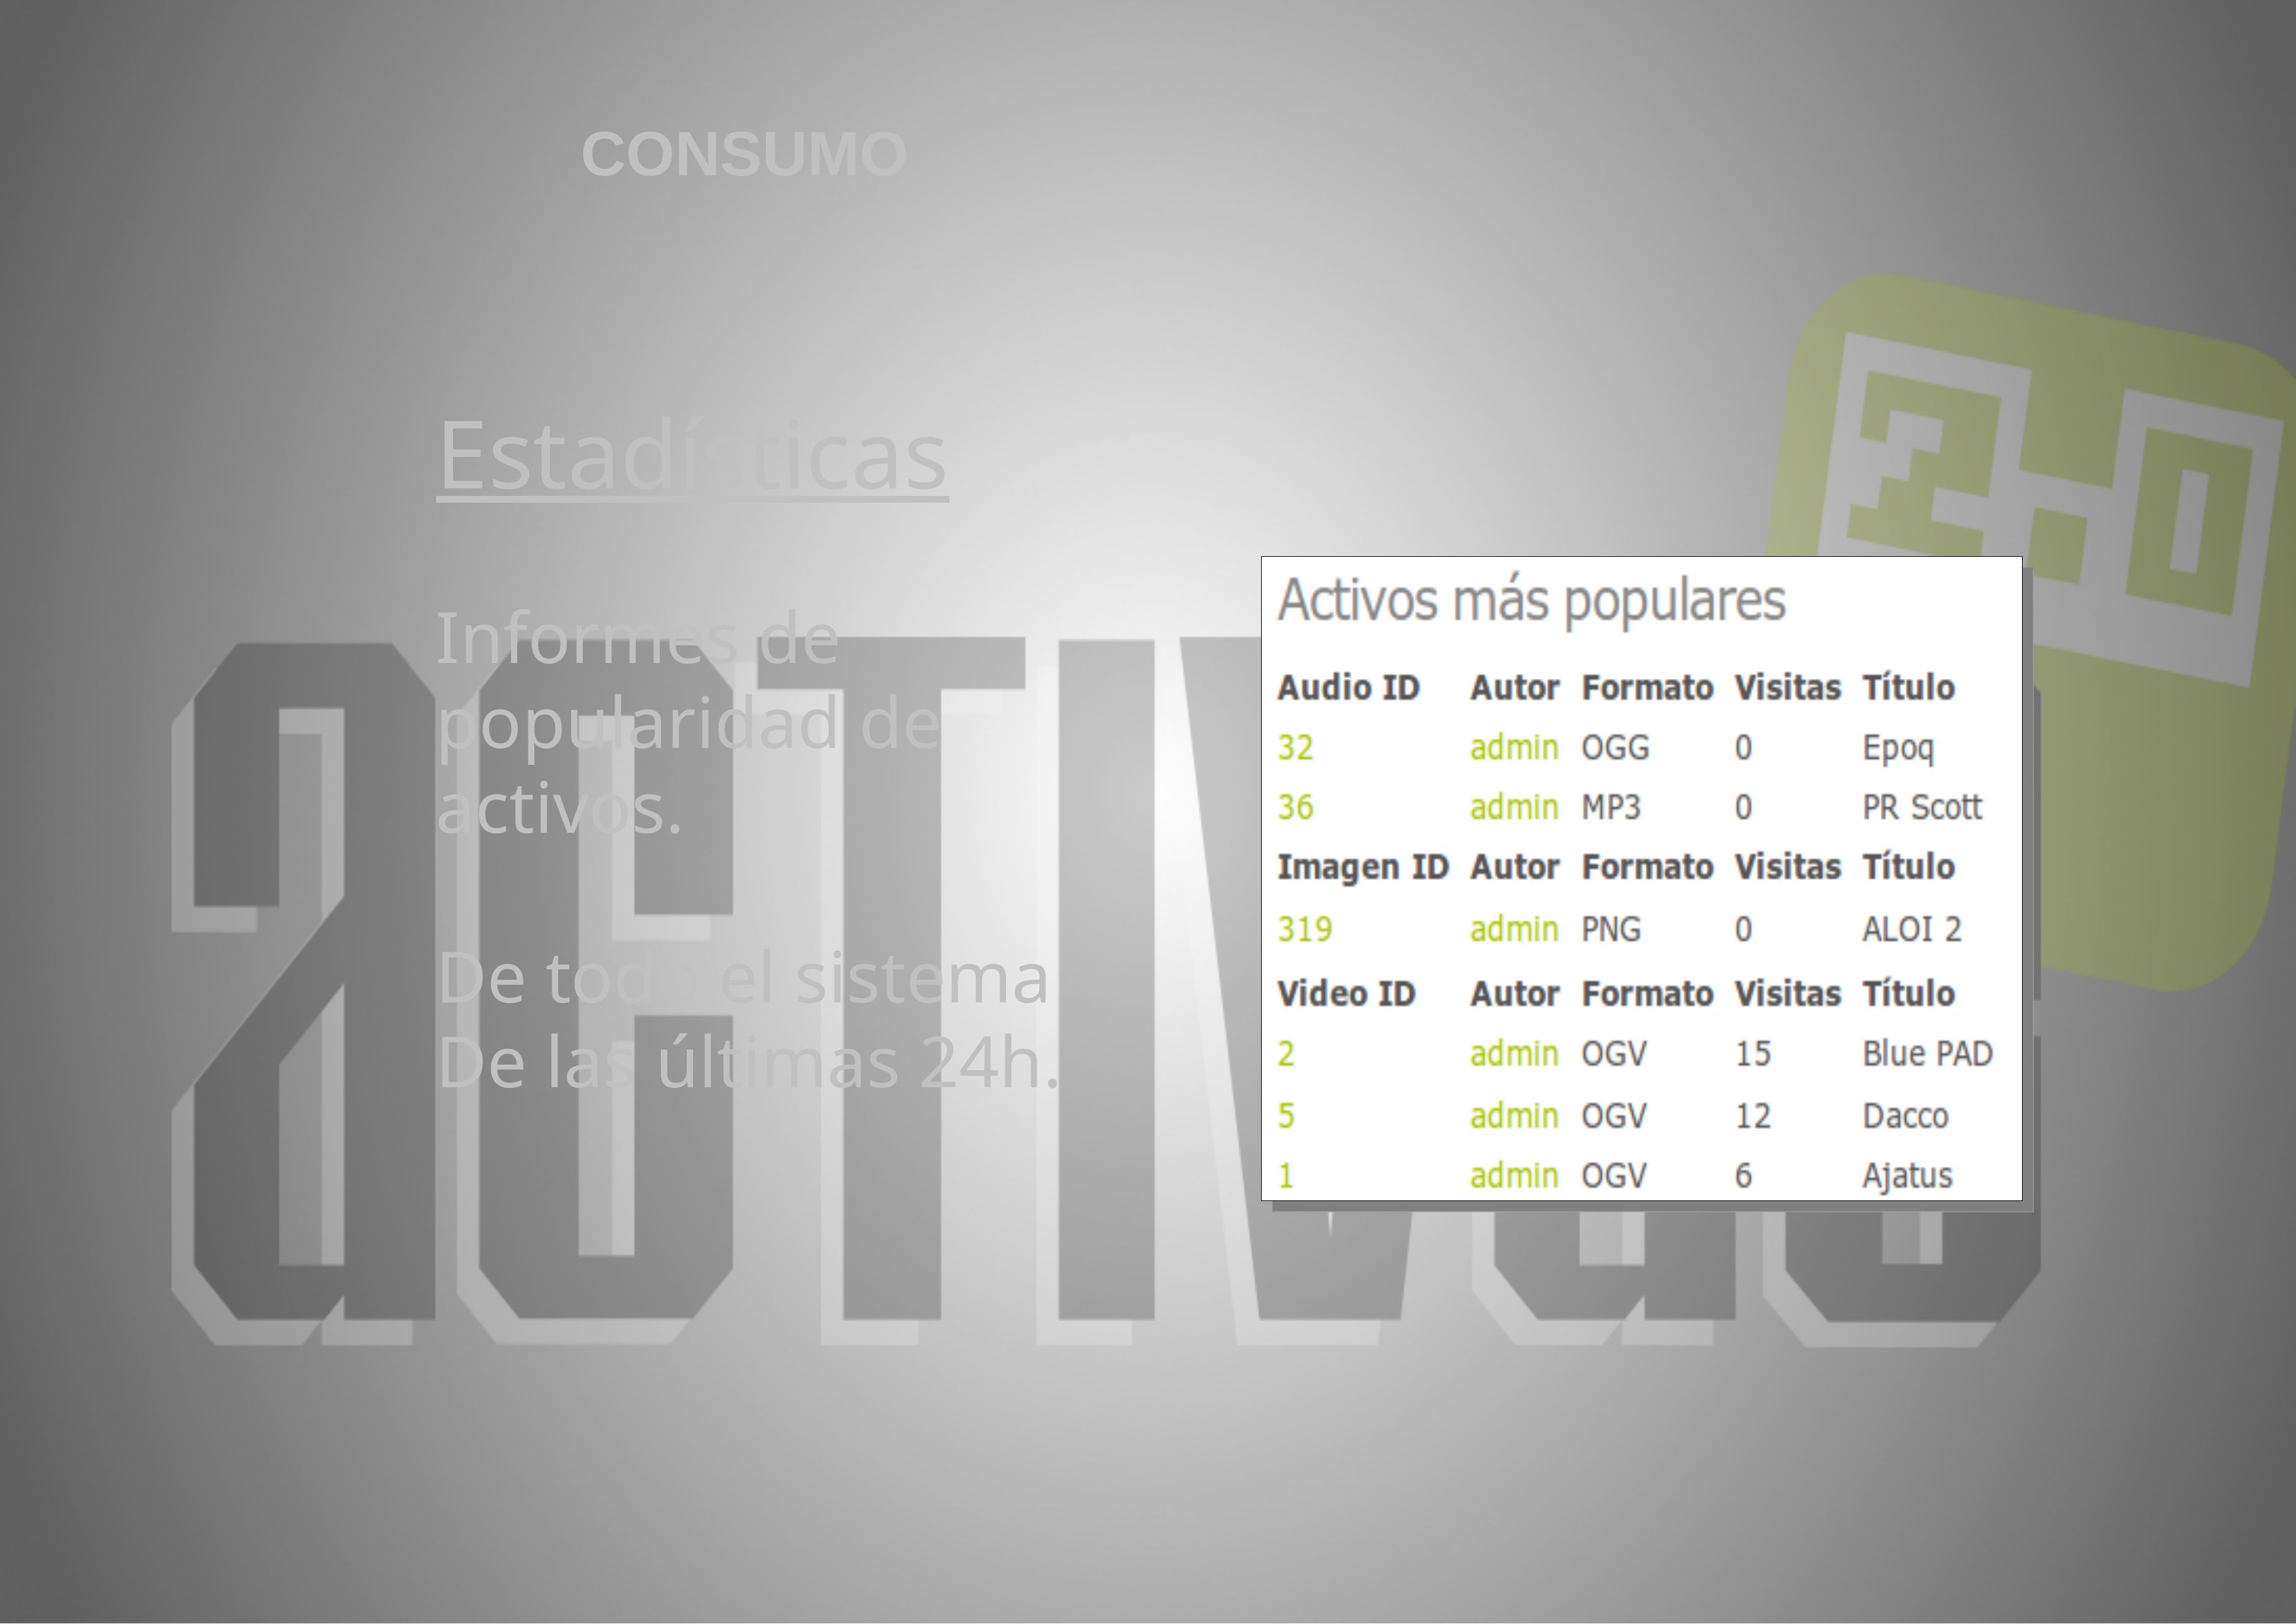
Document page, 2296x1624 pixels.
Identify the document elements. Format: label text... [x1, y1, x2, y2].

text_box CONSUMO [215, 112, 910, 189]
text_box Estadísticas Informes de popularidad de activos. De todo el sistema De las últimas 24h. [427, 390, 2004, 1281]
picture [0, 0, 2296, 1623]
